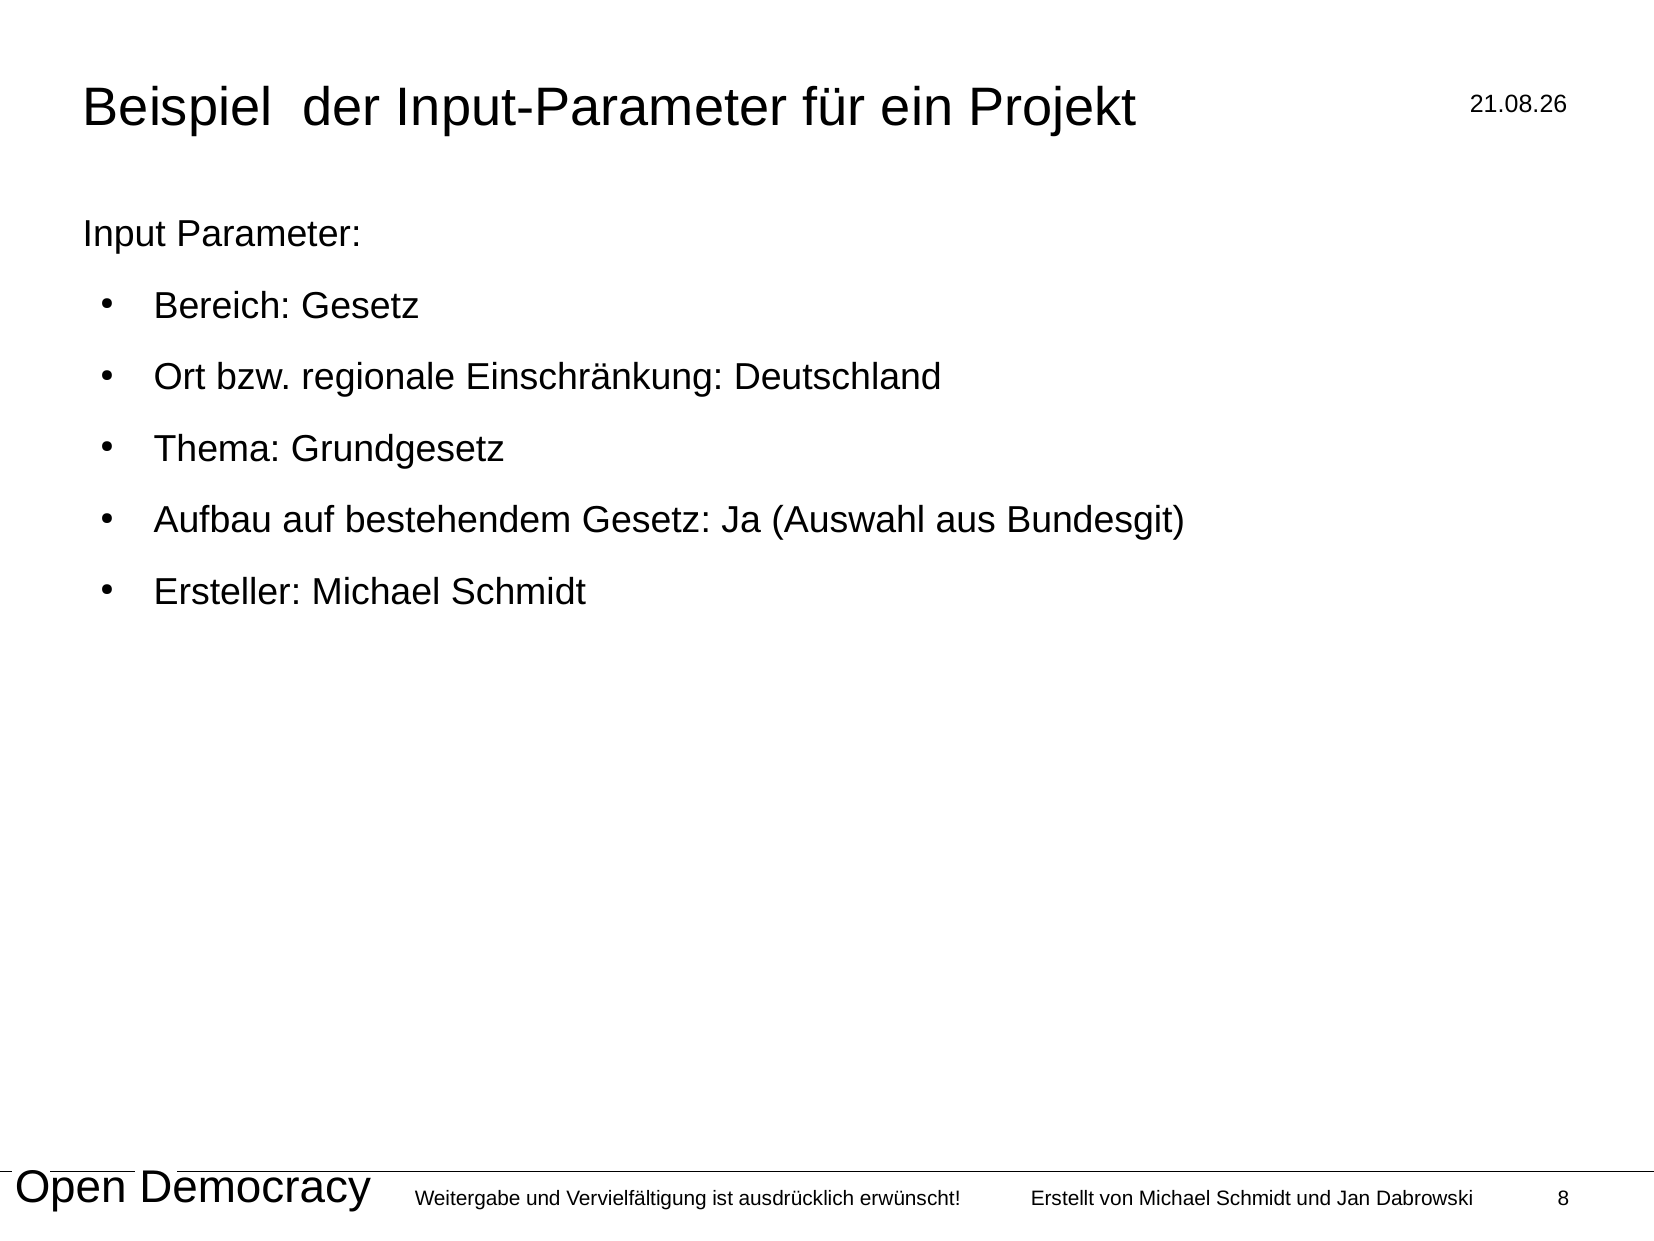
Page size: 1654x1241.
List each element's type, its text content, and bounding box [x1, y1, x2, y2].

title Beispiel der Input-Parameter für ein Projekt [82, 59, 1359, 155]
list Input Parameter: Bereich: Gesetz Ort bzw. regionale Einschränkung: Deutschland Thema: Grundgesetz Aufbau auf bestehendem Gesetz: Ja (Auswahl aus Bundesgit) Ersteller: Michael Schmidt [82, 212, 1571, 1109]
